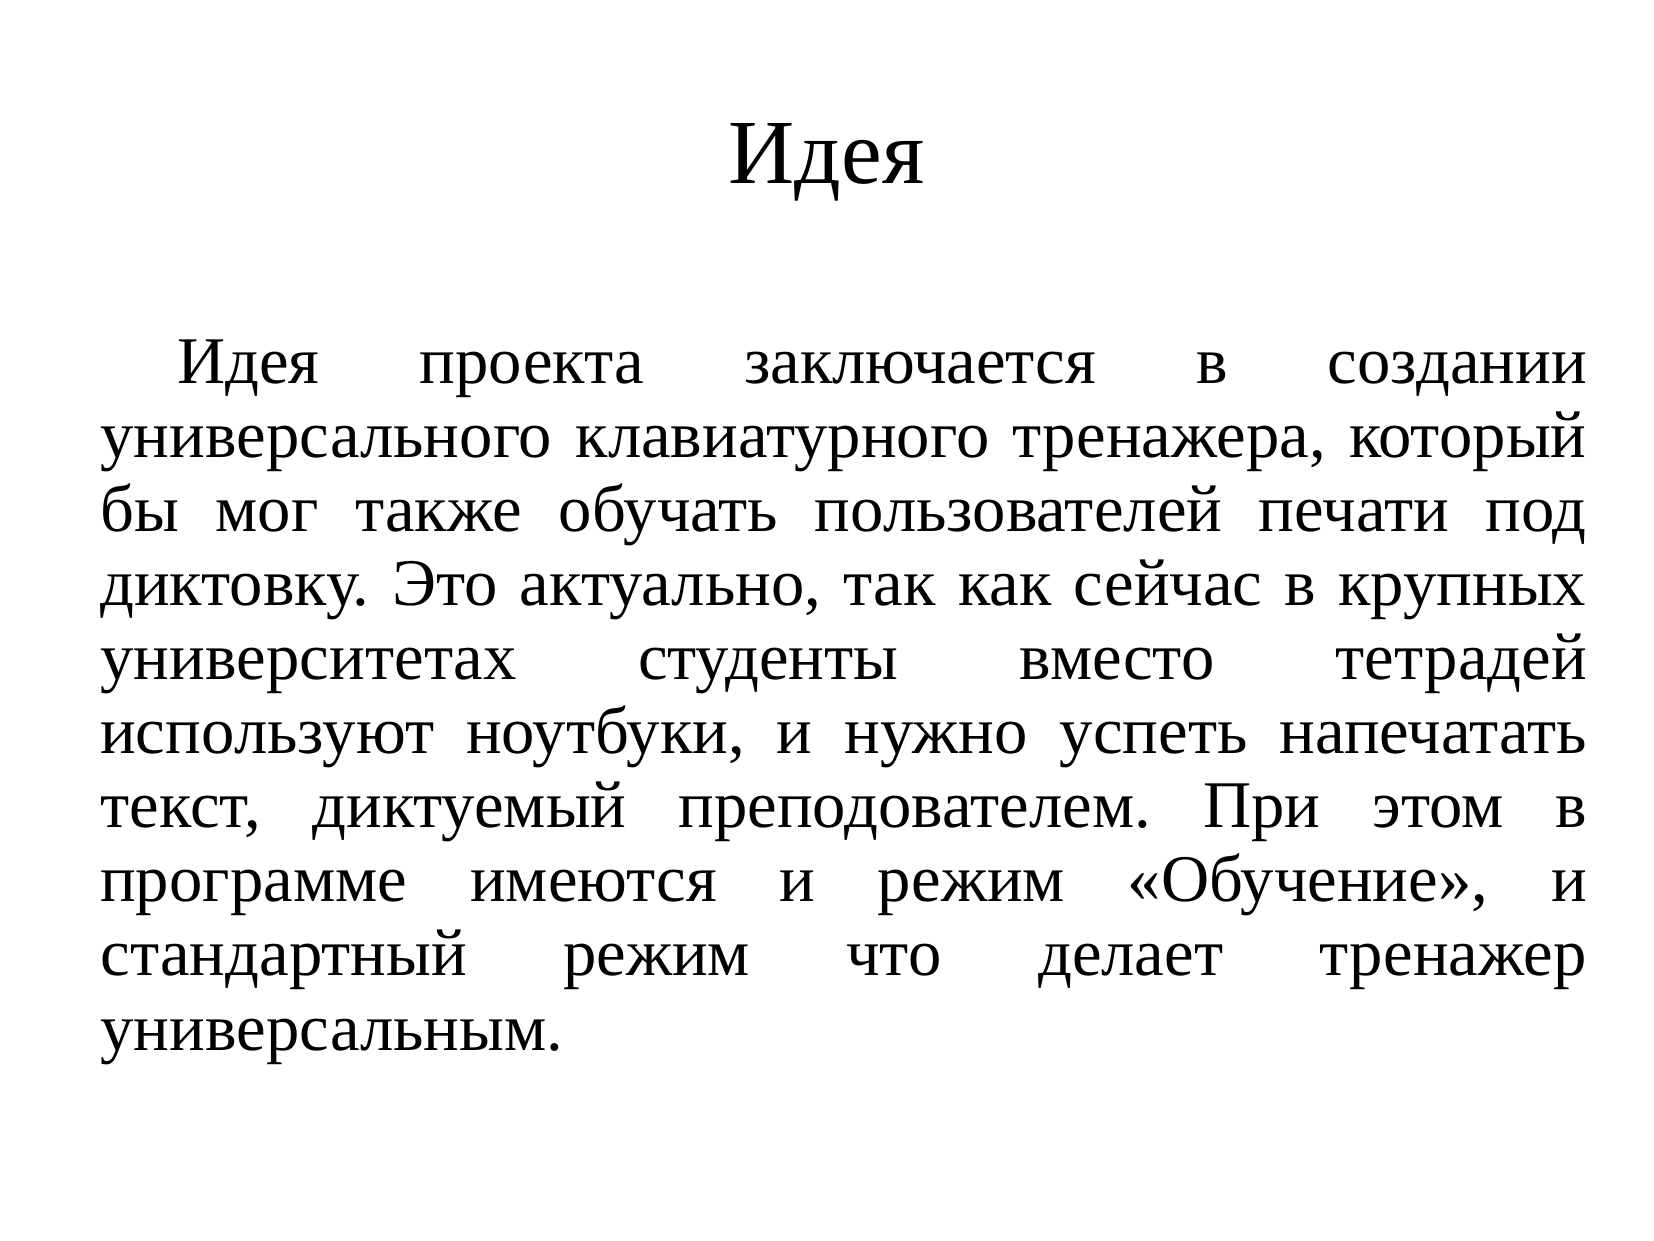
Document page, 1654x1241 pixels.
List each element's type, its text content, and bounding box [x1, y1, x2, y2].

subtitle Идея проекта заключается в создании универсального клавиатурного тренажера, который бы мог также обучать пользователей печати под диктовку. Это актуально, так как сейчас в крупных университетах студенты вместо тетрадей используют ноутбуки, и нужно успеть напечатать текст, диктуемый преподователем. При этом в программе имеются и режим «Обучение», и стандартный режим что делает тренажер универсальным. [100, 279, 1589, 1111]
title Идея [82, 49, 1571, 257]
